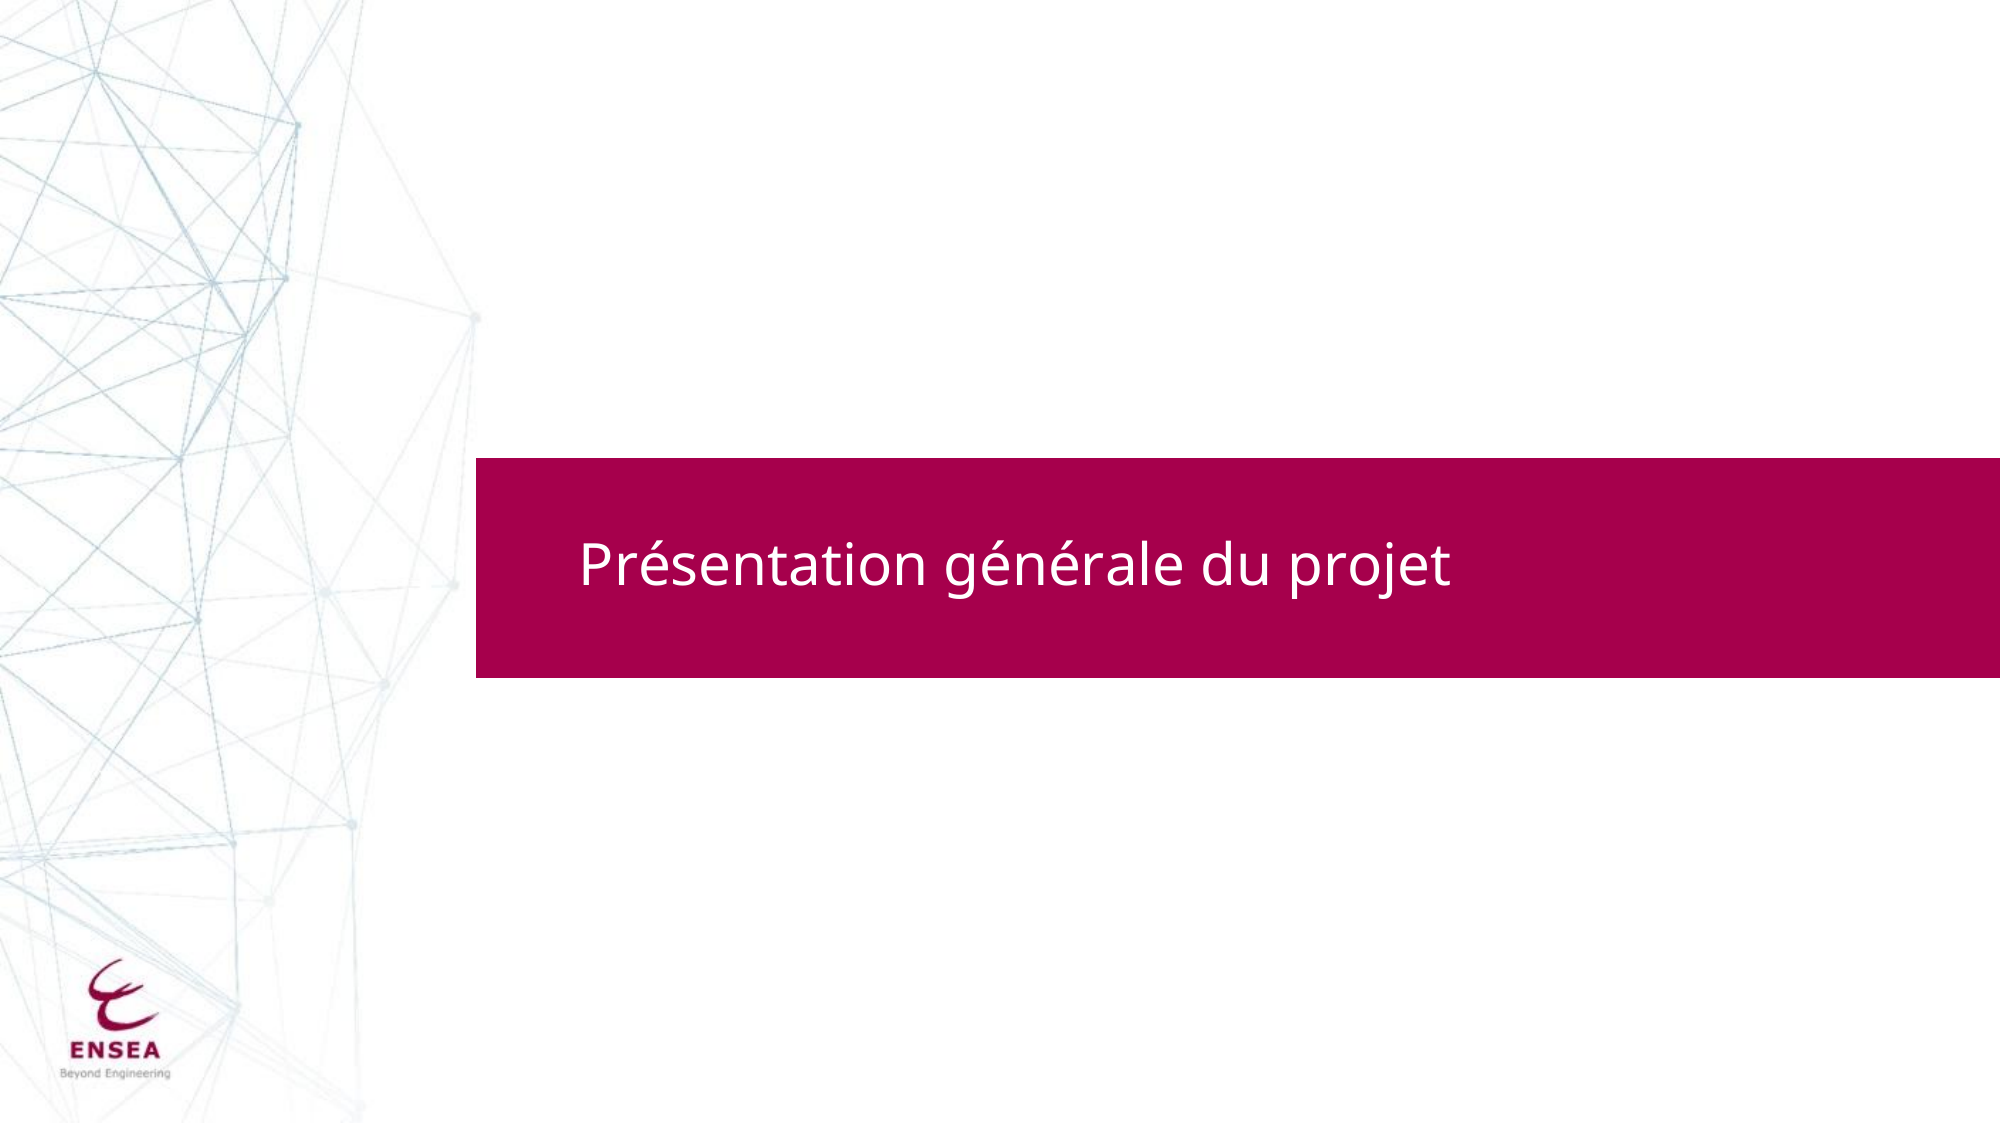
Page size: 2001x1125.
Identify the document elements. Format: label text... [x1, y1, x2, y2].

text_box Présentation générale du projet [564, 452, 1506, 673]
text_box [476, 458, 2000, 678]
